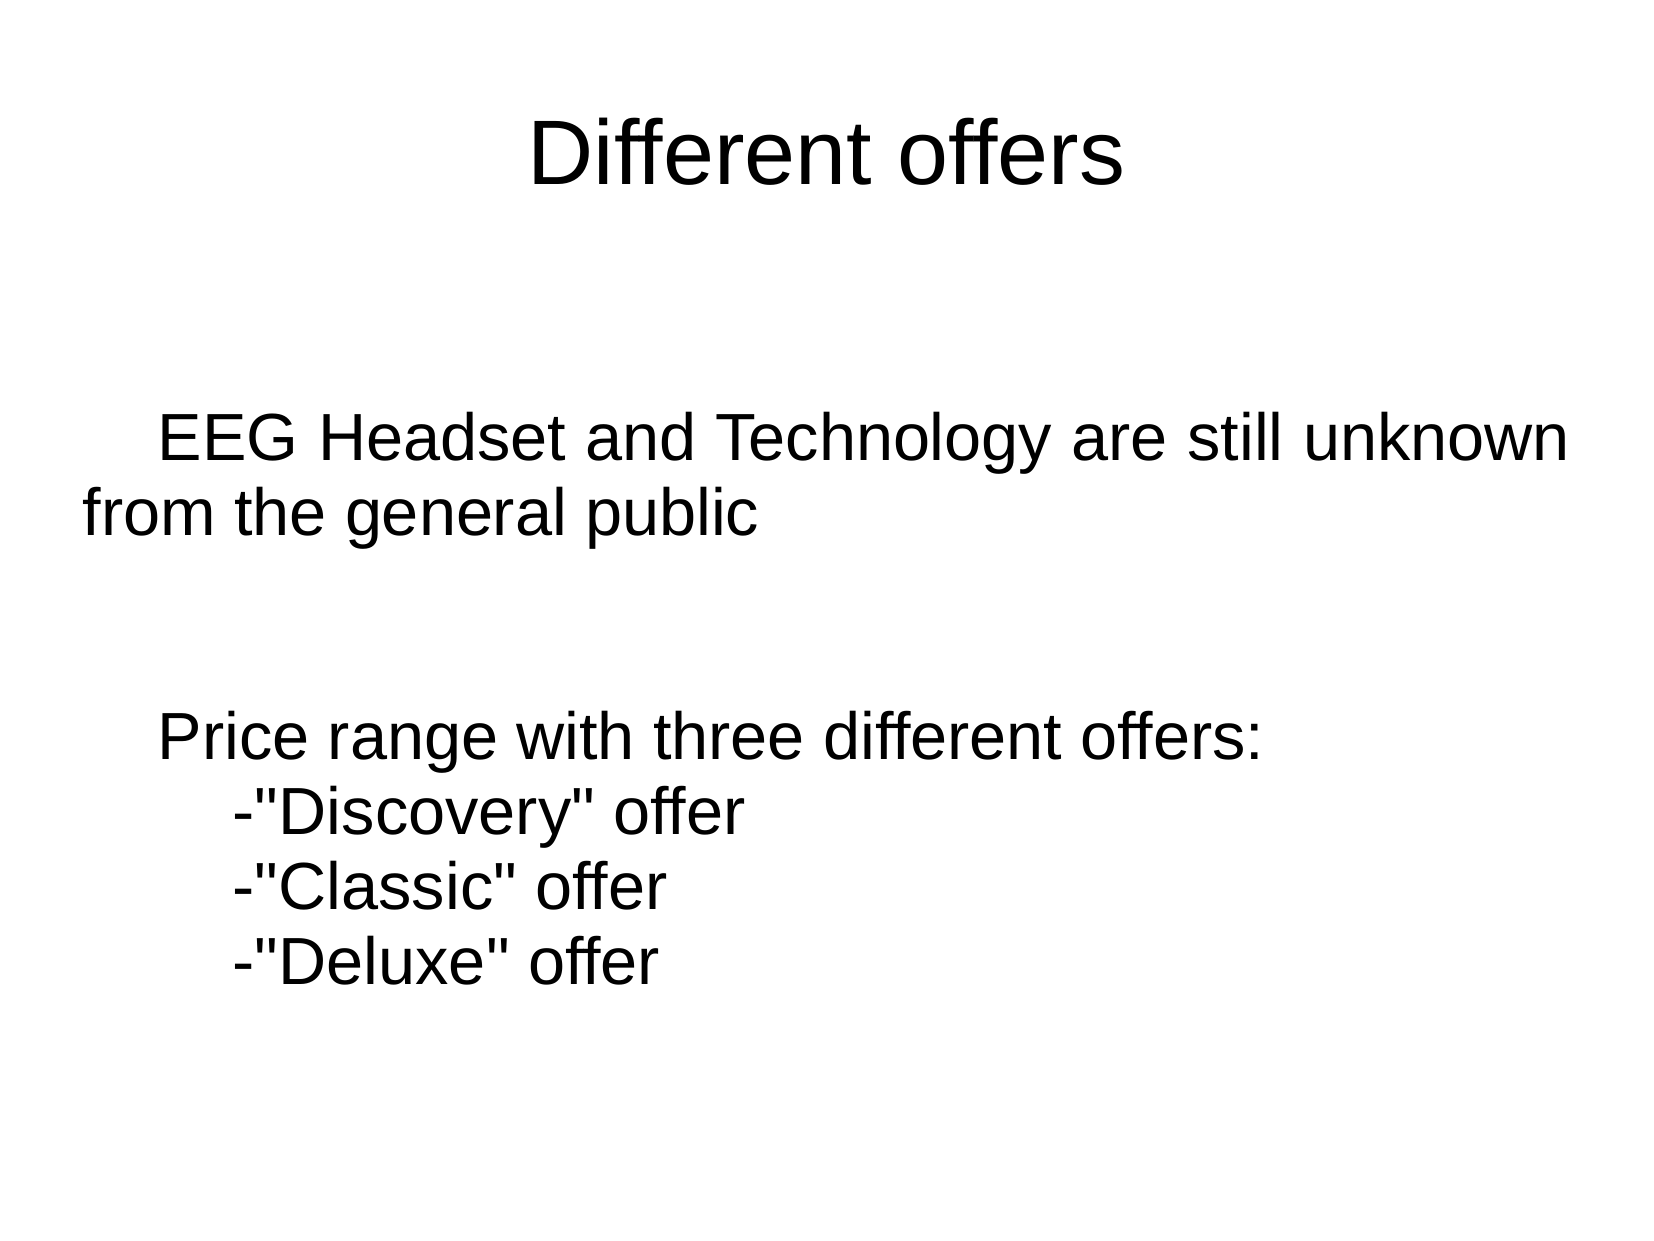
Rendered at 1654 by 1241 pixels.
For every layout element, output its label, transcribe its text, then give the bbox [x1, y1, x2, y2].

subtitle EEG Headset and Technology are still unknown from the general public Price range with three different offers: -"Discovery" offer -"Classic" offer -"Deluxe" offer [82, 290, 1571, 1109]
title Different offers [82, 49, 1571, 257]
